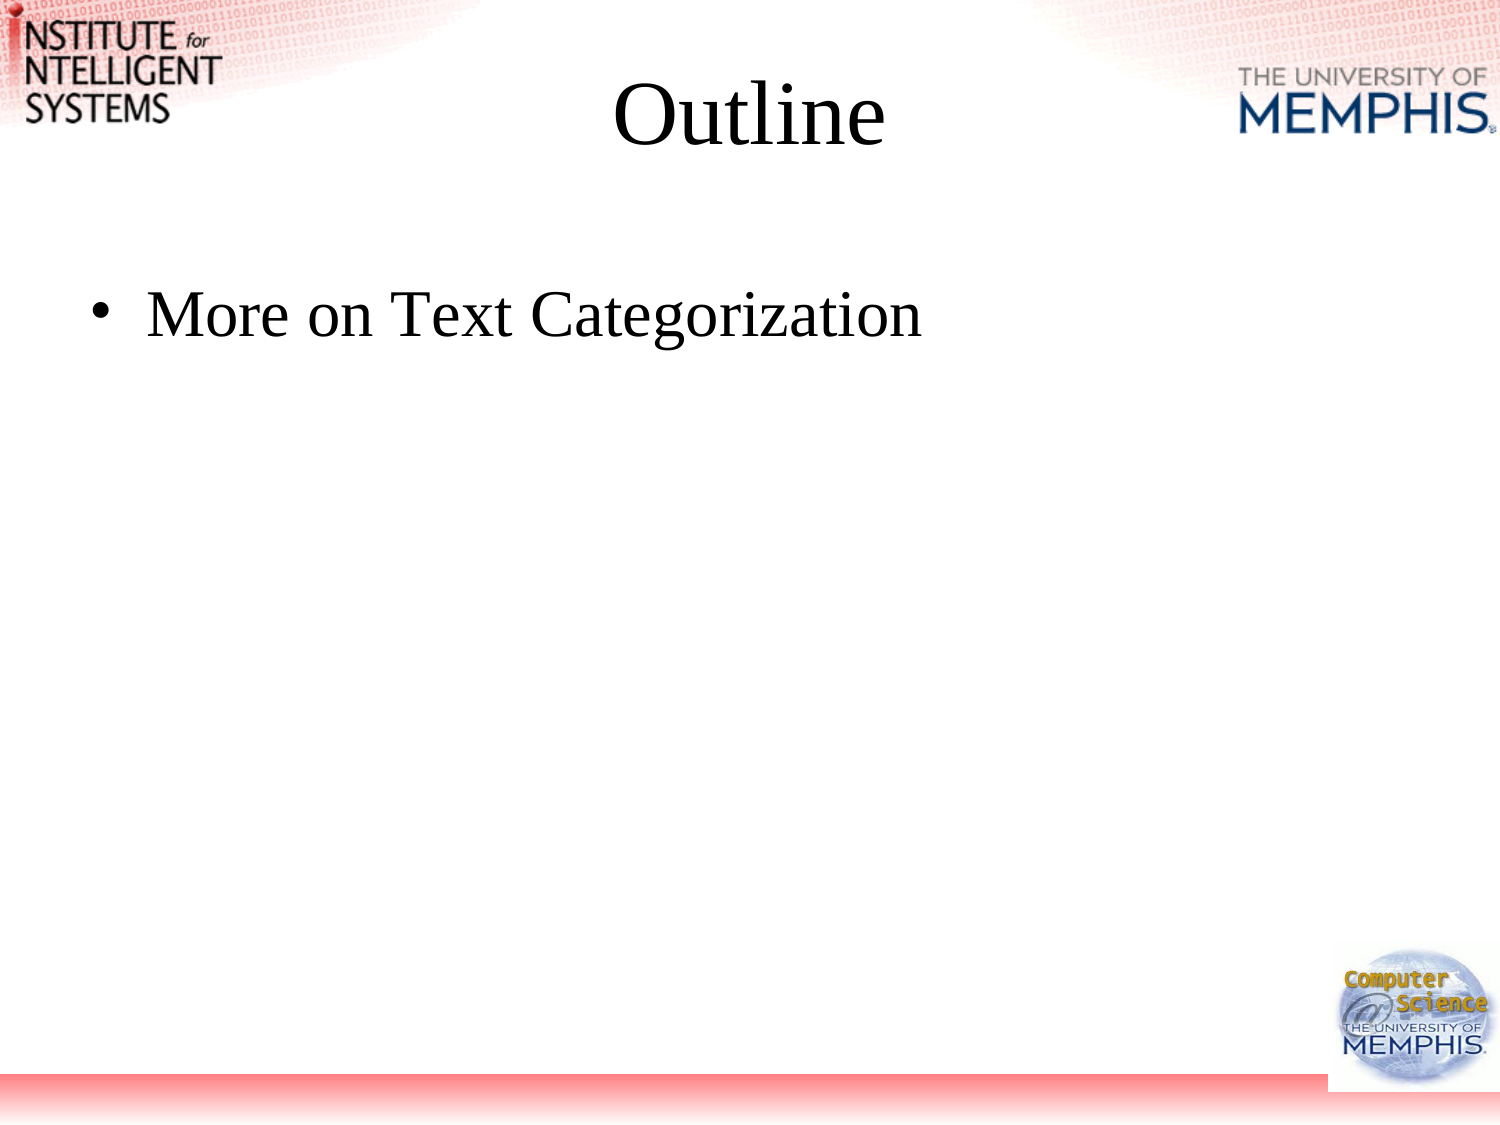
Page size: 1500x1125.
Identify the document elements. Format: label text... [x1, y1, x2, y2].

picture [1328, 941, 1500, 1092]
title Outline [75, 45, 1426, 233]
picture [1012, 0, 1500, 141]
picture [0, 0, 501, 132]
list More on Text Categorization [75, 262, 1426, 1006]
